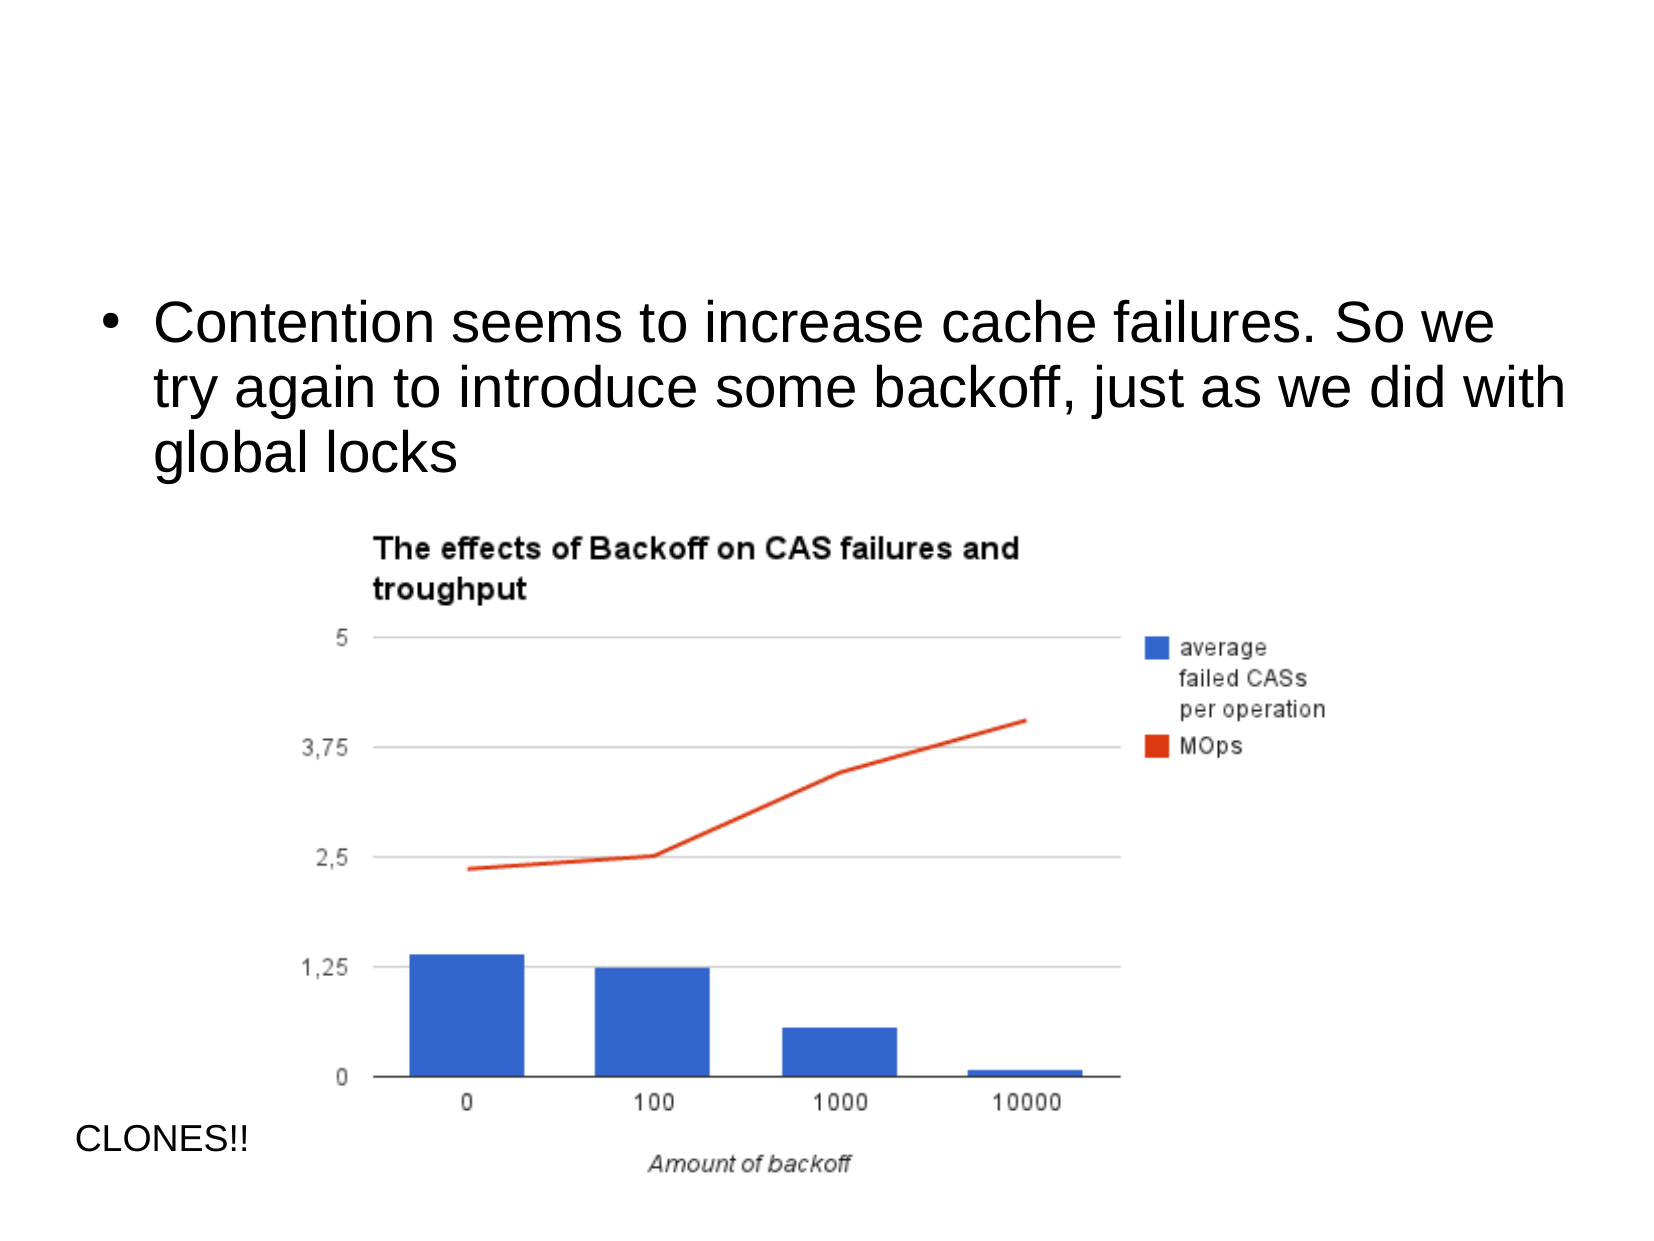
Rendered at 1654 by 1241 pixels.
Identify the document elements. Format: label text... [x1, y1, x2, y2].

text_box CLONES!! [60, 1110, 361, 1167]
list Contention seems to increase cache failures. So we try again to introduce some backoff, just as we did with global locks [82, 290, 1571, 1010]
picture [142, 500, 1351, 1216]
